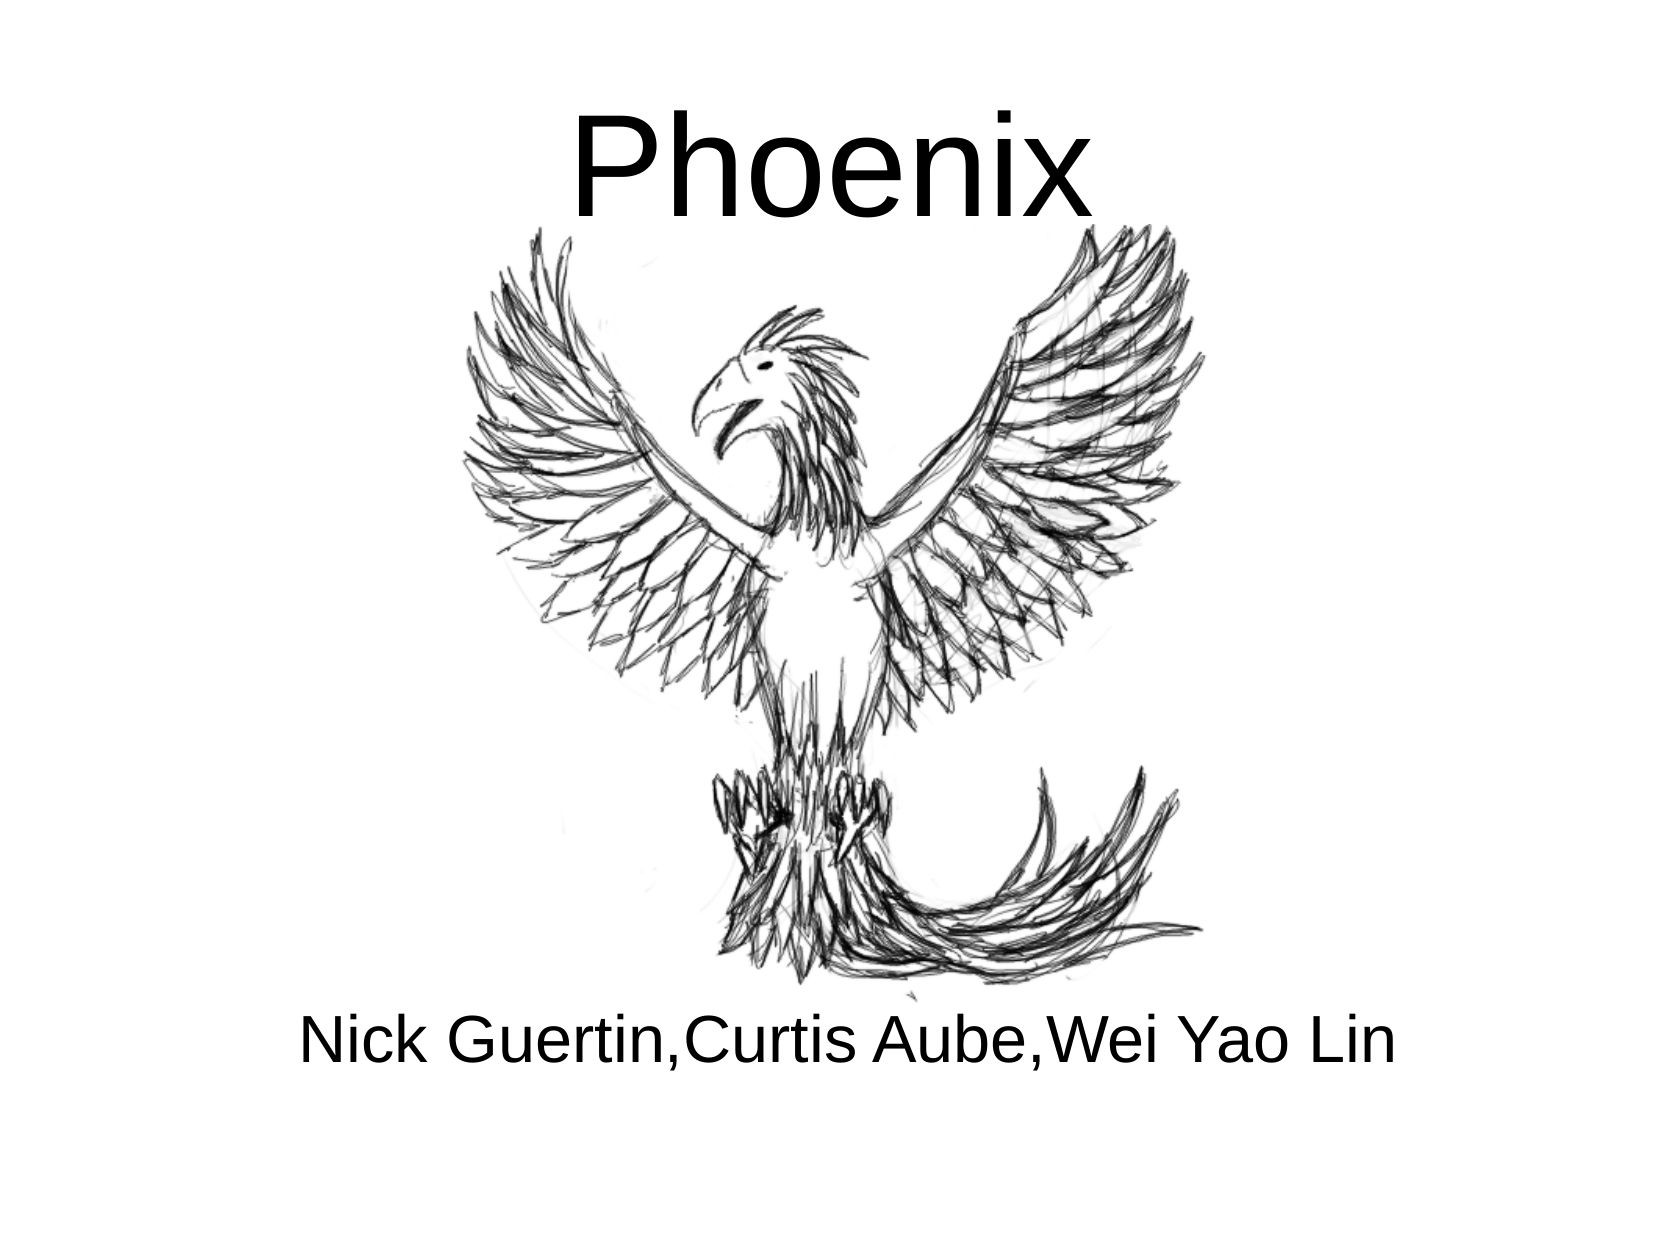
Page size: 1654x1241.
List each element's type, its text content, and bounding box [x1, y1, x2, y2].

title Phoenix [86, 70, 1576, 263]
picture [456, 263, 1238, 937]
subtitle Nick Guertin,Curtis Aube,Wei Yao Lin [86, 937, 1576, 1142]
text_box [787, 525, 1238, 597]
